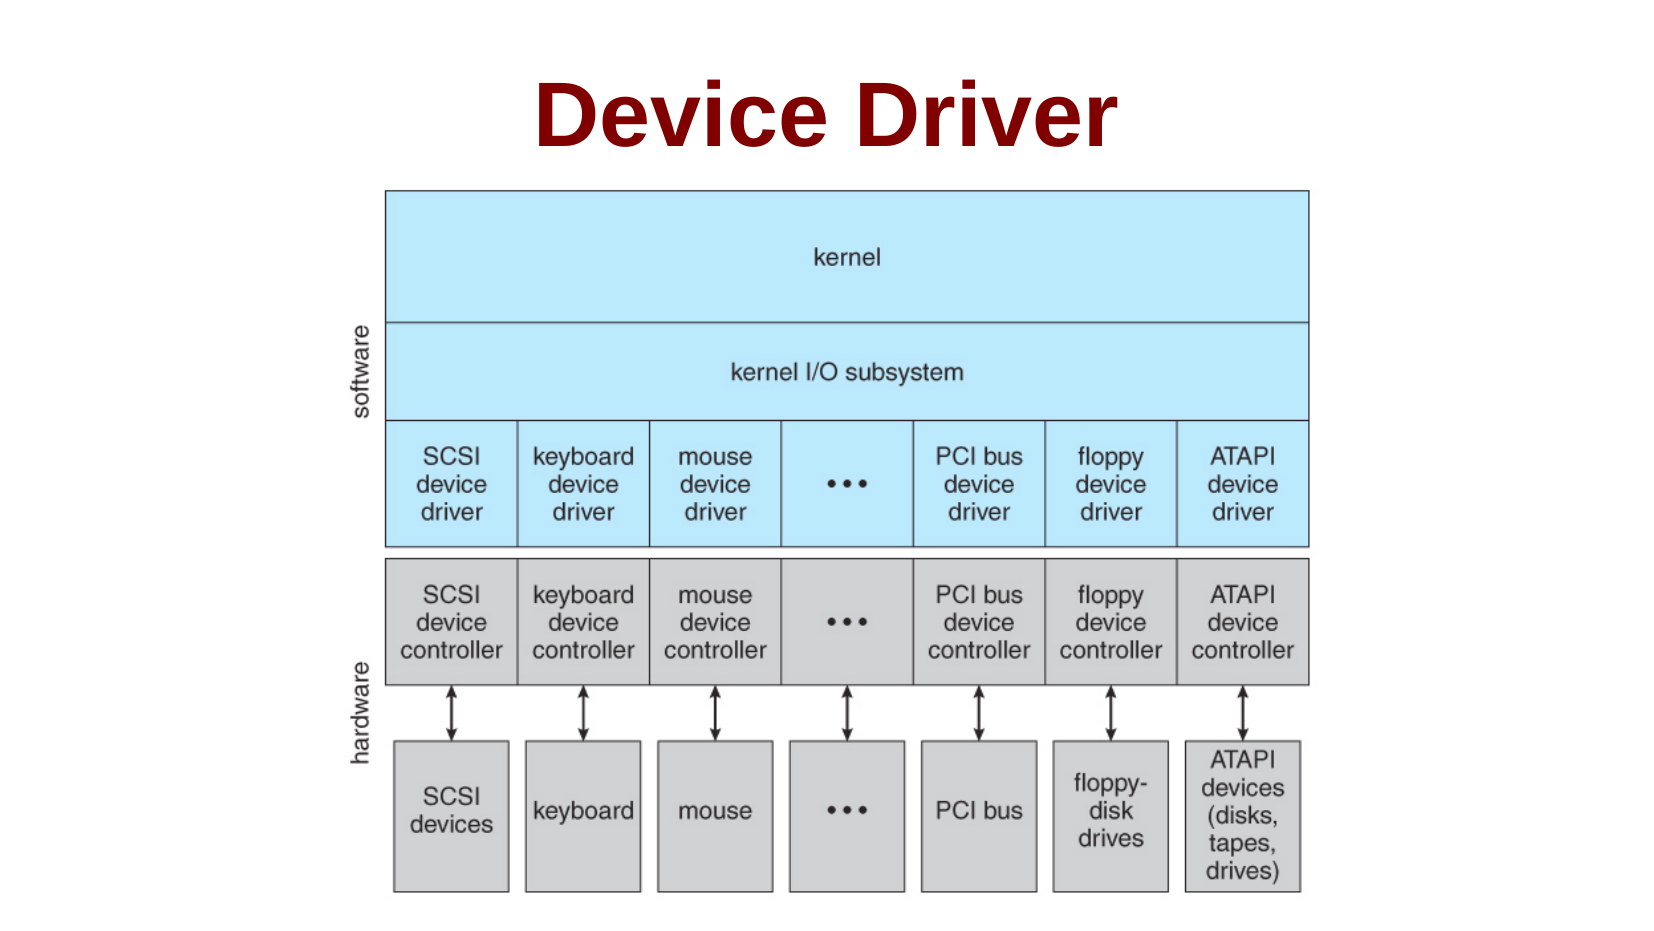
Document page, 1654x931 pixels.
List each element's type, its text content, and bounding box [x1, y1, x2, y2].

title Device Driver [82, 37, 1571, 193]
picture [332, 177, 1323, 906]
